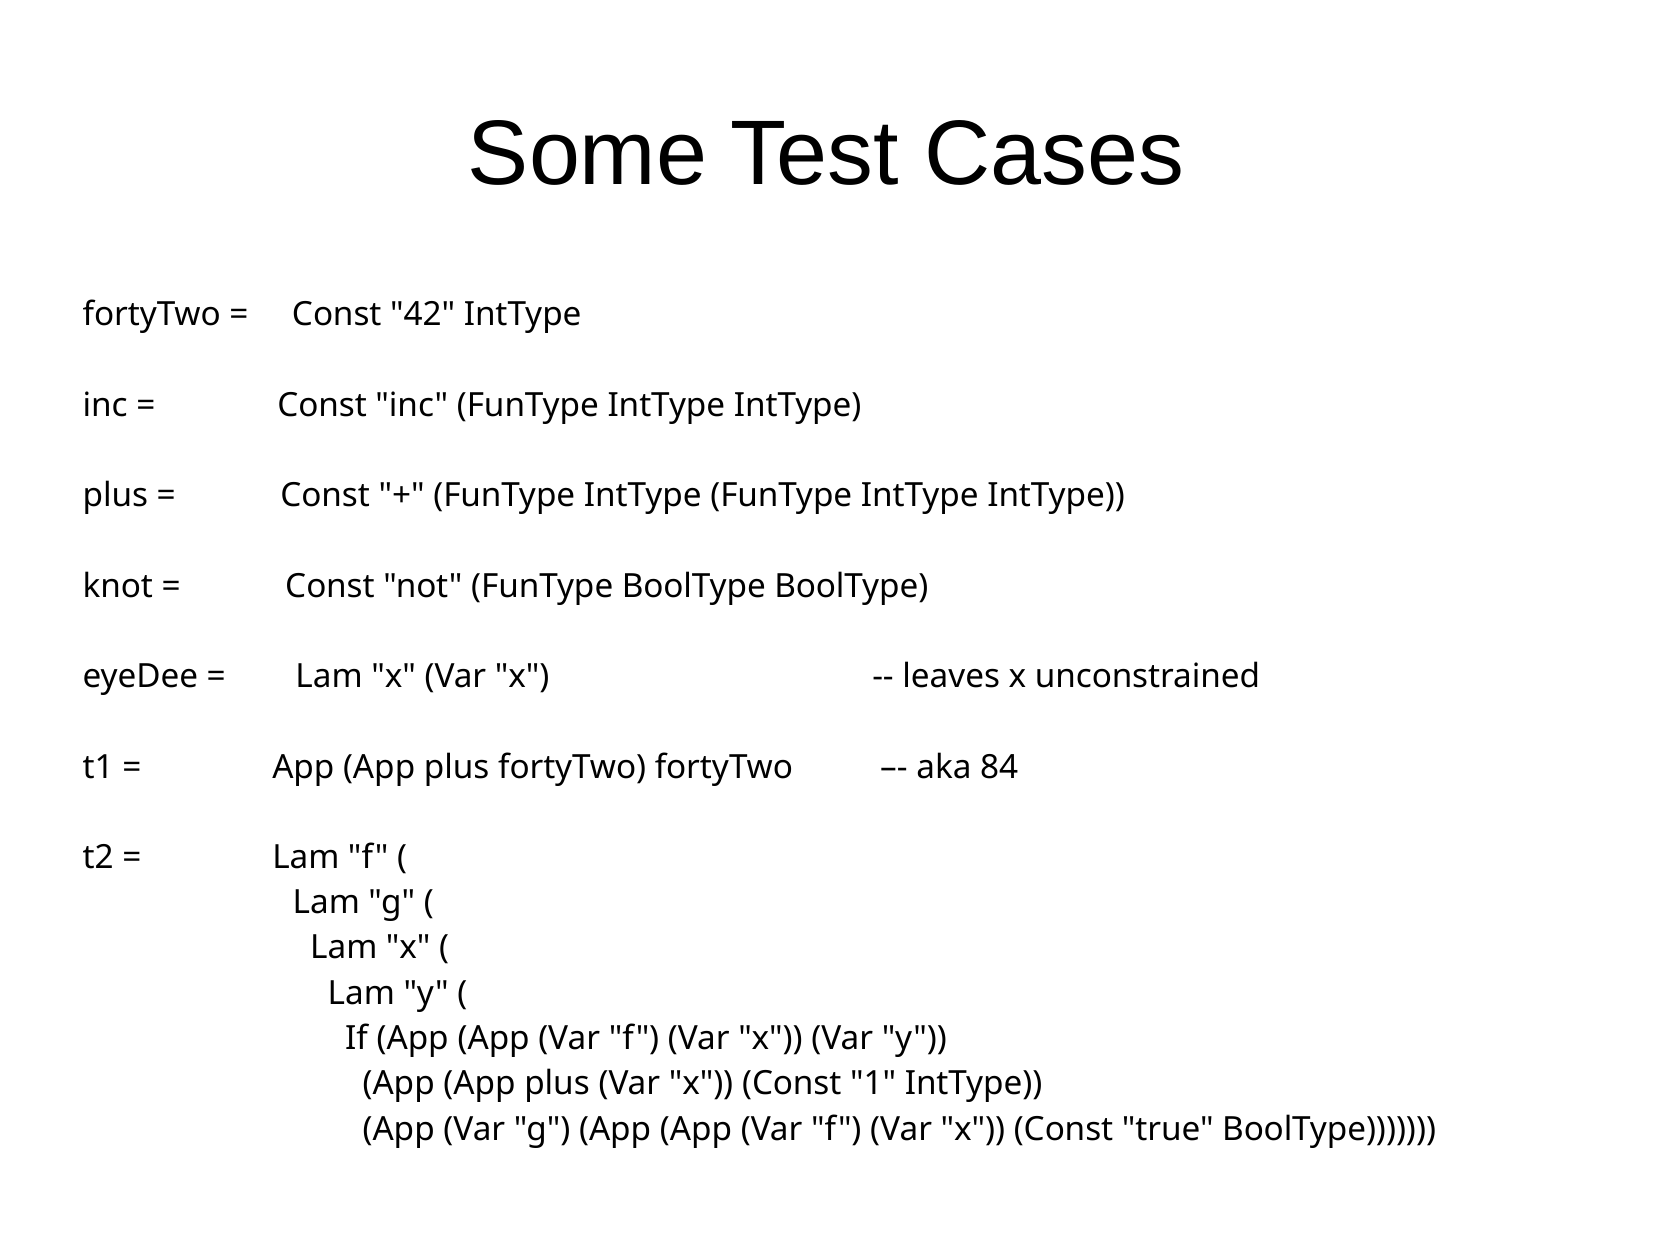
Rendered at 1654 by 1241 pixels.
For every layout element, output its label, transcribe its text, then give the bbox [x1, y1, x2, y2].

title Some Test Cases [82, 49, 1571, 257]
list fortyTwo = Const "42" IntType inc = Const "inc" (FunType IntType IntType) plus = Const "+" (FunType IntType (FunType IntType IntType)) knot = Const "not" (FunType BoolType BoolType) eyeDee = Lam "x" (Var "x") -- leaves x unconstrained t1 = App (App plus fortyTwo) fortyTwo –- aka 84 t2 = Lam "f" ( Lam "g" ( Lam "x" ( Lam "y" ( If (App (App (Var "f") (Var "x")) (Var "y")) (App (App plus (Var "x")) (Const "1" IntType)) (App (Var "g") (App (App (Var "f") (Var "x")) (Const "true" BoolType))))))) [82, 290, 1571, 1109]
